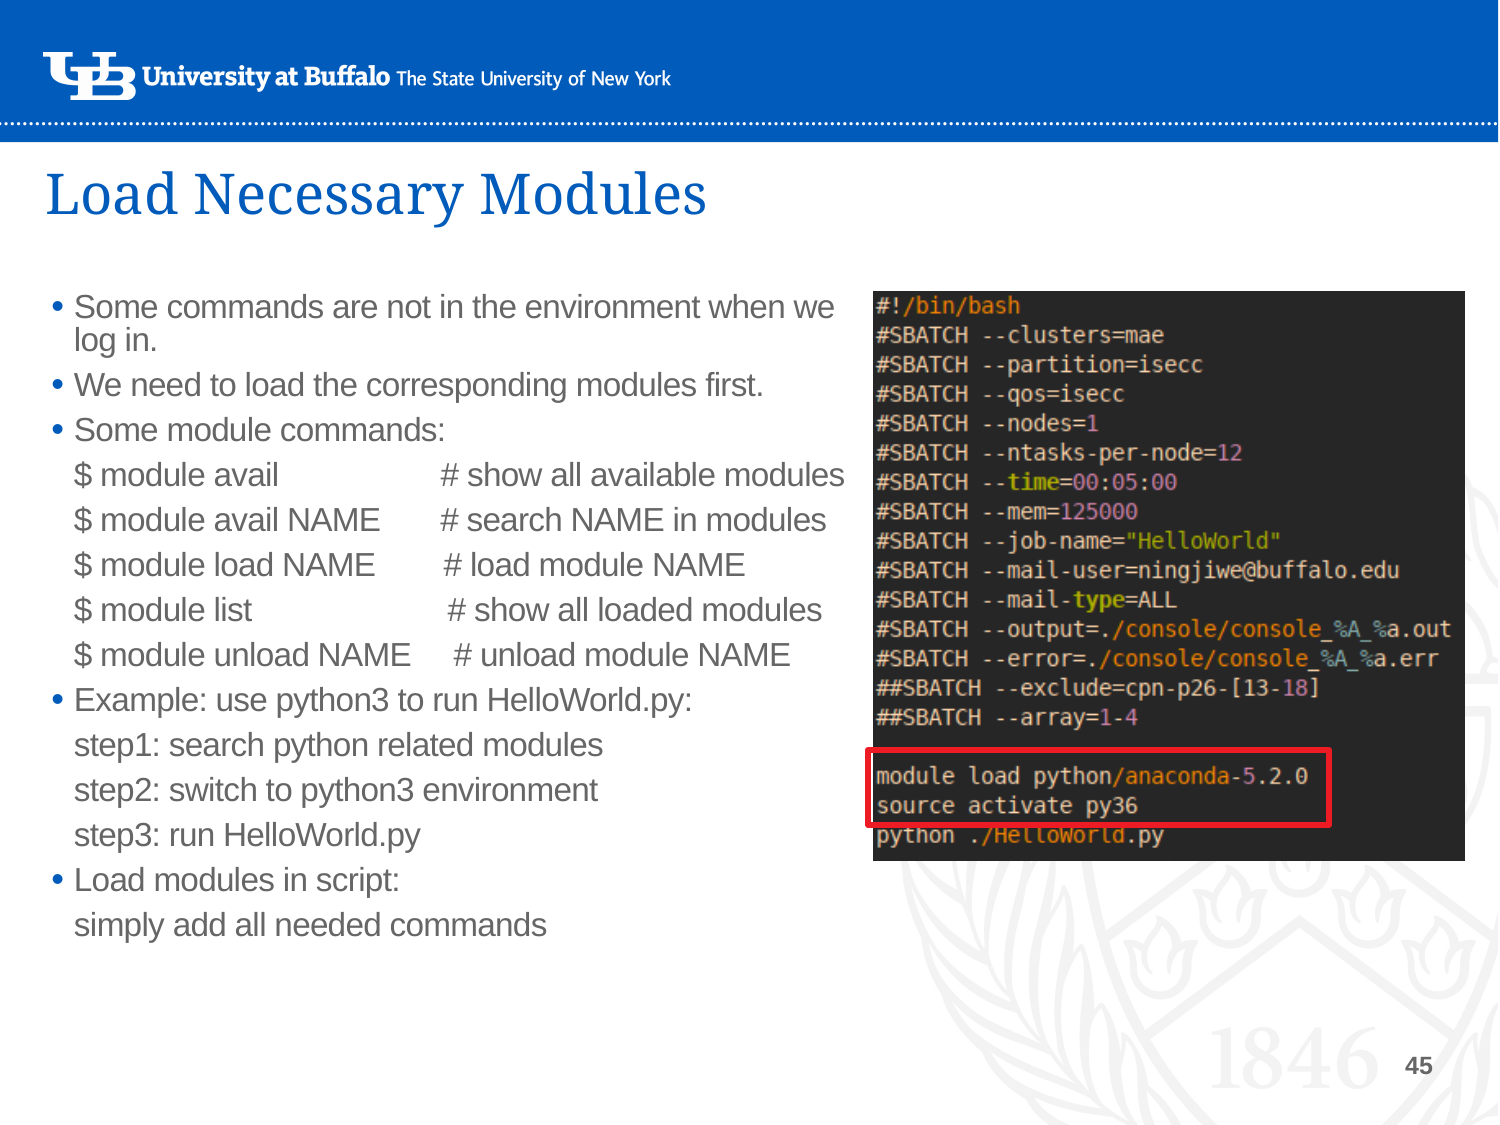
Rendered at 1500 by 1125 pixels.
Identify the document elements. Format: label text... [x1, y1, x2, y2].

title Load Necessary Modules [30, 153, 1387, 233]
list Some commands are not in the environment when we log in. We need to load the corresponding modules first. Some module commands: $ module avail # show all available modules $ module avail NAME # search NAME in modules $ module load NAME # load module NAME $ module list # show all loaded modules $ module unload NAME # unload module NAME Example: use python3 to run HelloWorld.py: step1: search python related modules step2: switch to python3 environment step3: run HelloWorld.py Load modules in script: simply add all needed commands [21, 285, 886, 976]
text_box [867, 750, 1330, 826]
picture [0, 0, 1499, 1125]
